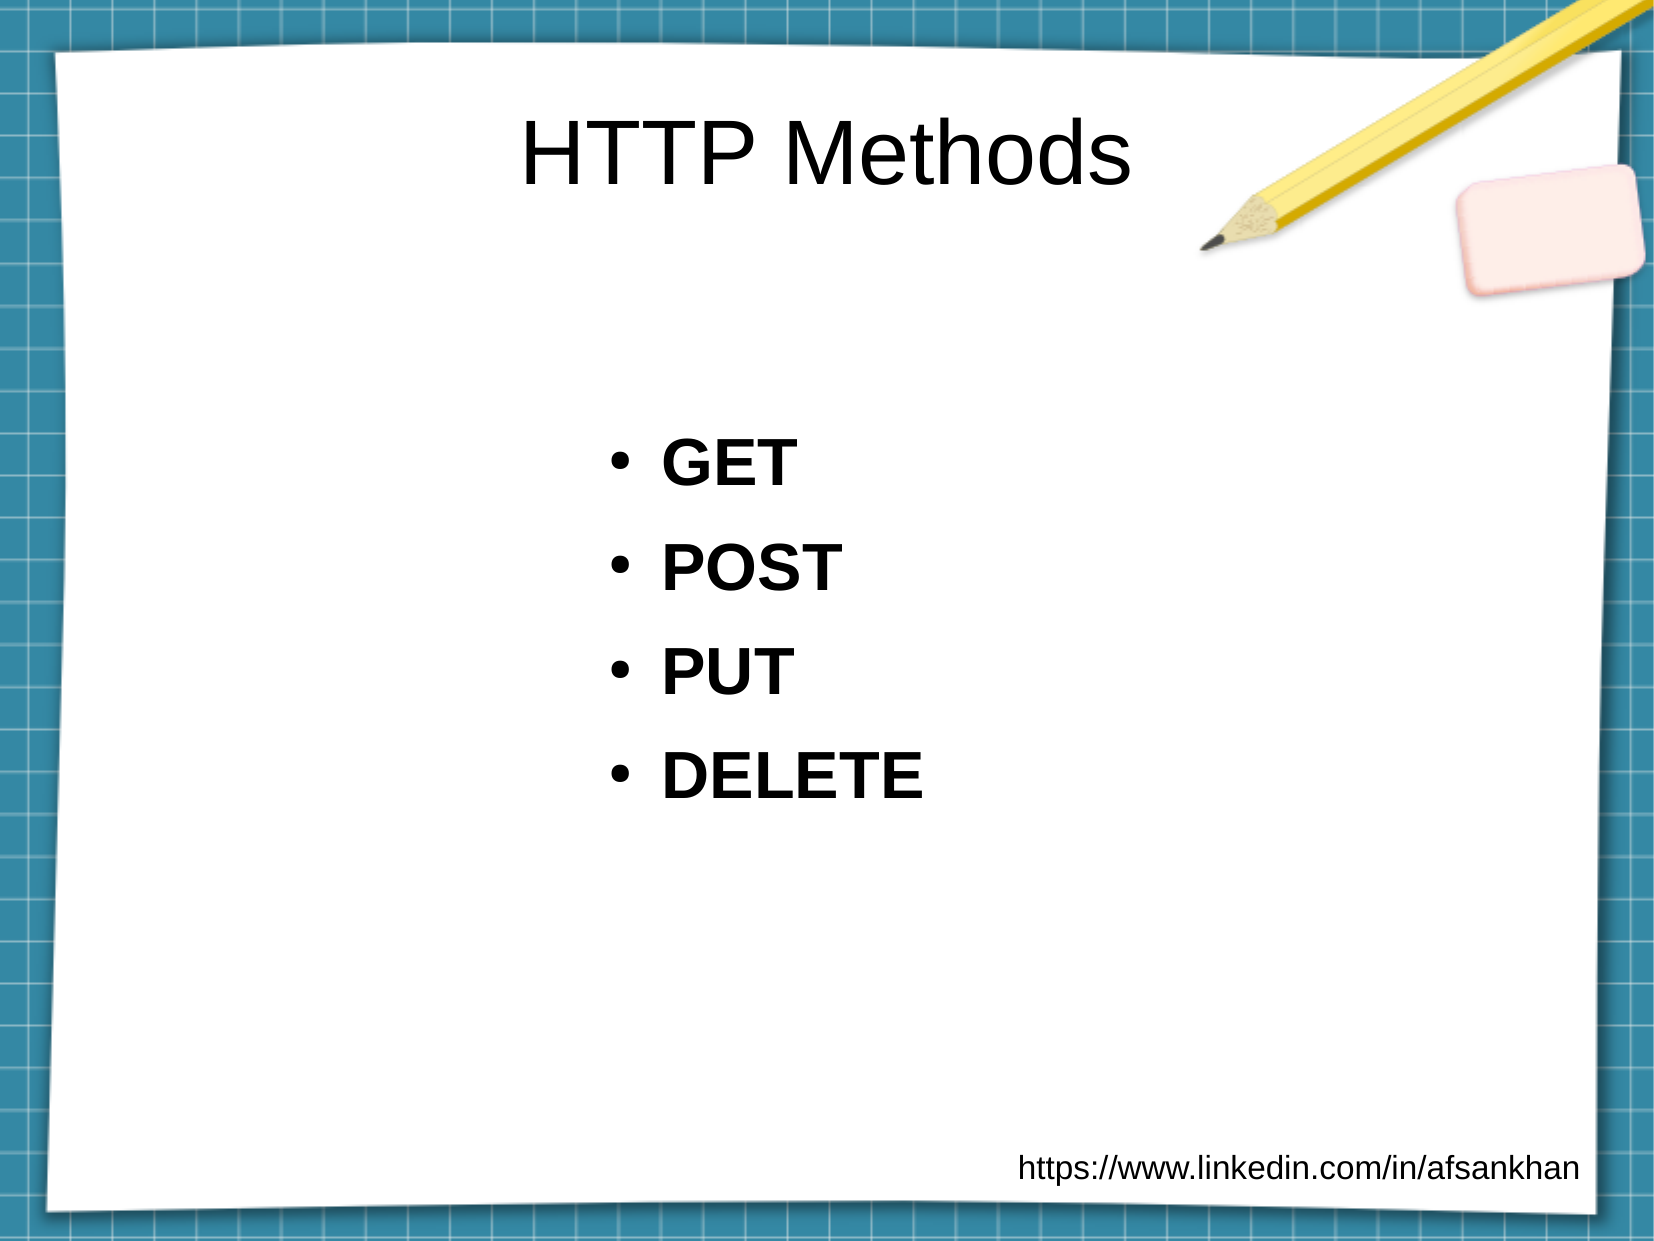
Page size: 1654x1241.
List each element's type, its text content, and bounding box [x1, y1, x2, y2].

text_box https://www.linkedin.com/in/afsankhan [1003, 1142, 1597, 1195]
picture [0, 0, 1654, 1241]
list GET POST PUT DELETE [590, 425, 1654, 1145]
title HTTP Methods [82, 49, 1571, 257]
